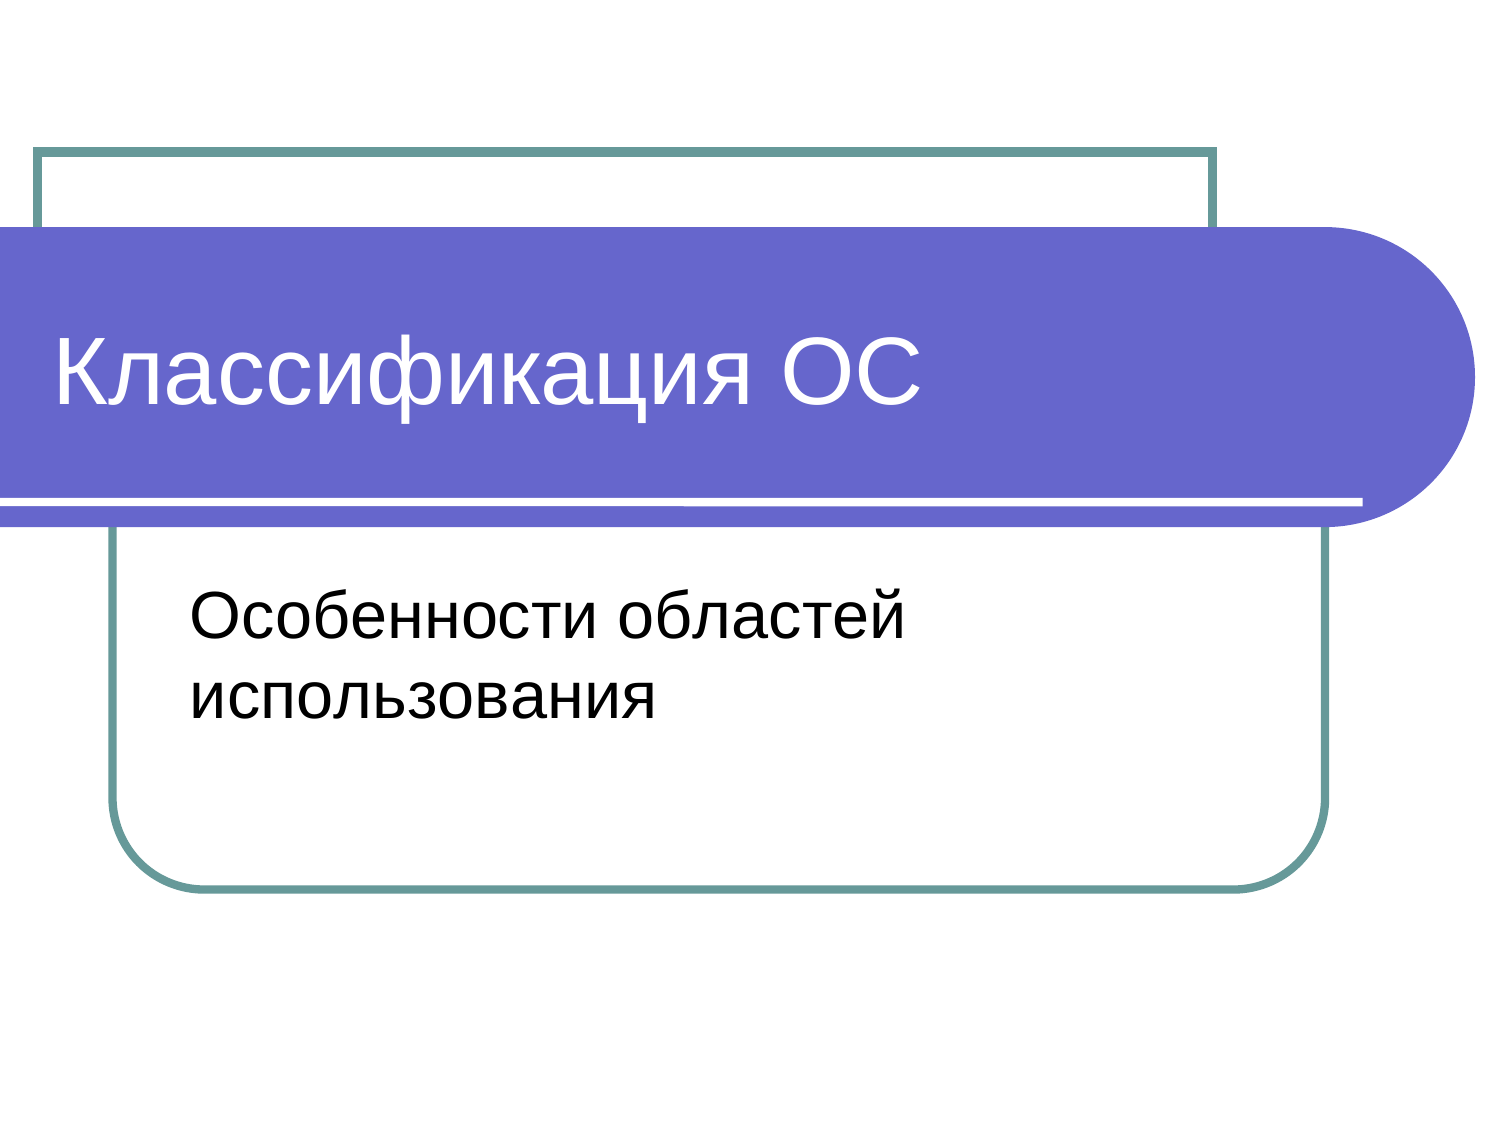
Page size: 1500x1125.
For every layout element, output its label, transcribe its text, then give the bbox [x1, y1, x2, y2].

subtitle Особенности областей использования [174, 564, 1263, 840]
title Классификация ОС [37, 234, 1363, 499]
